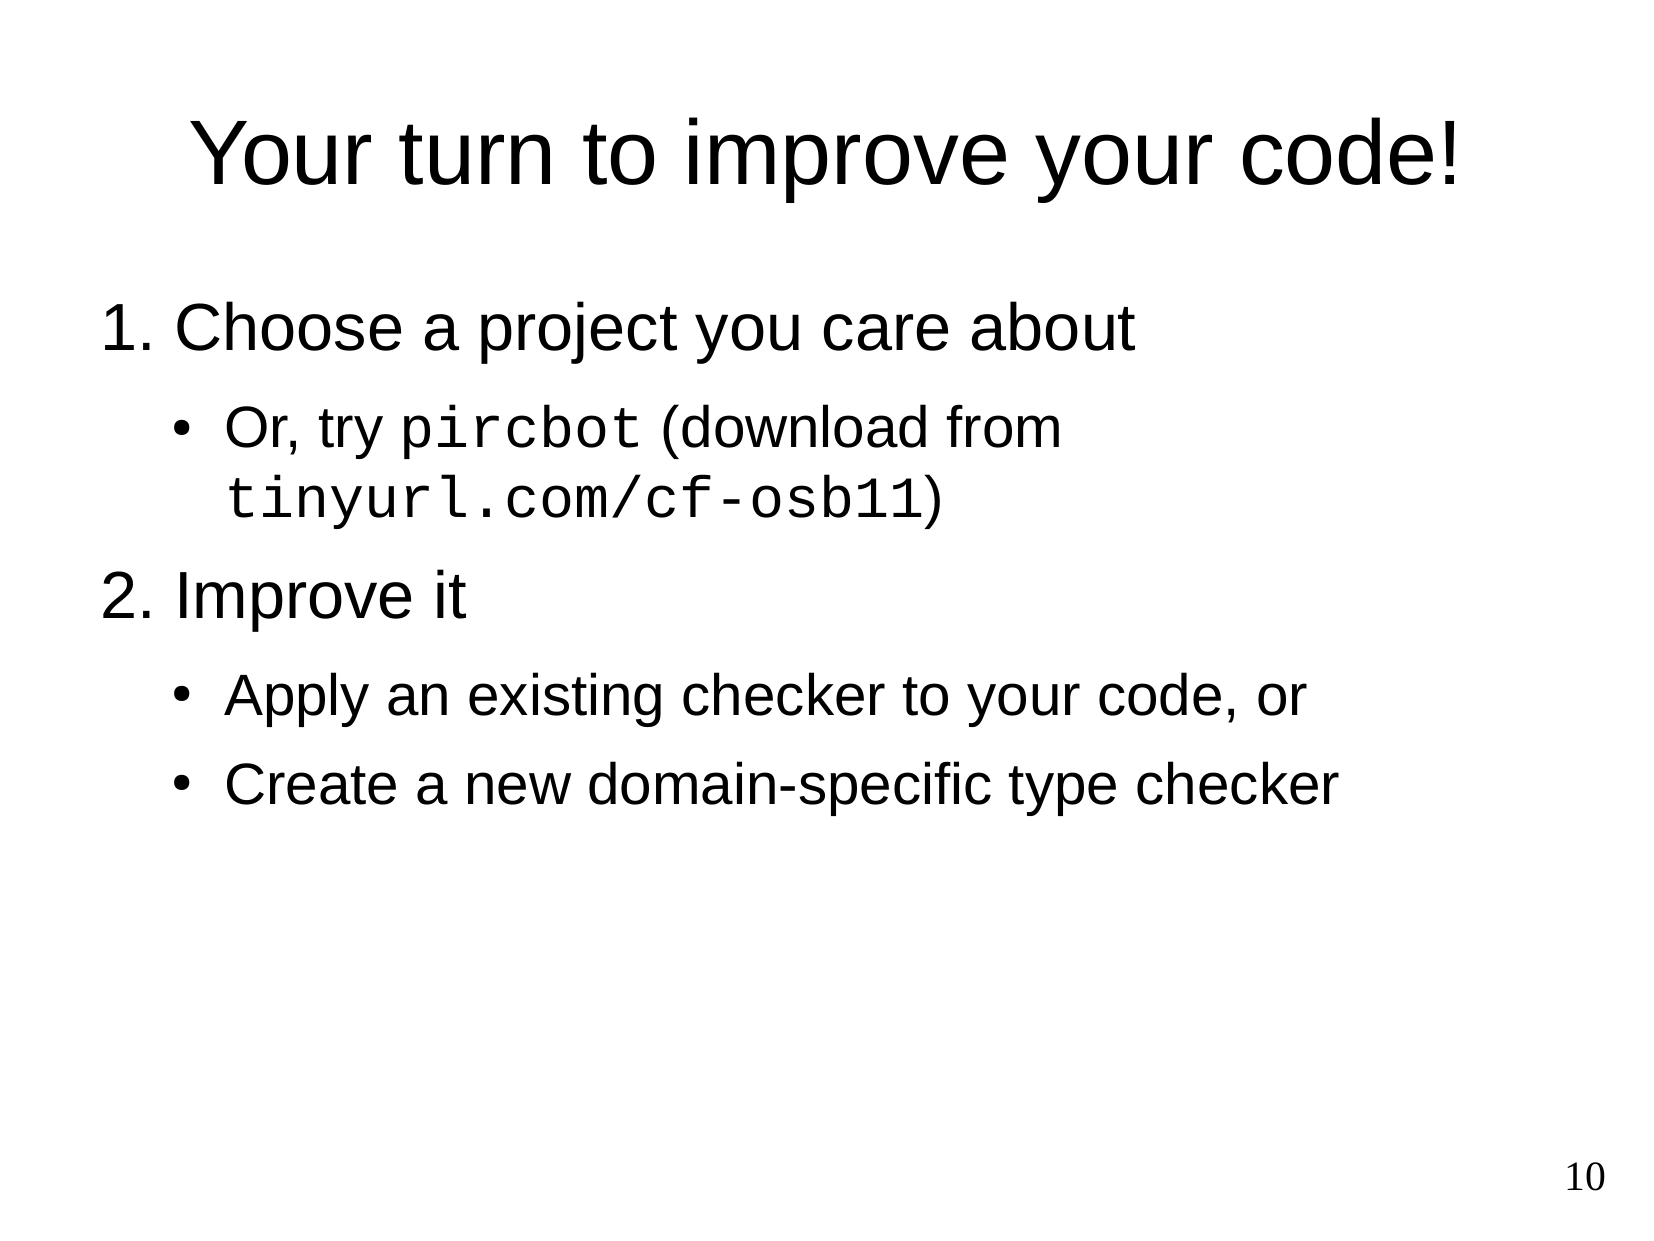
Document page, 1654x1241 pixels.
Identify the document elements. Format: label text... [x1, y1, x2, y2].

title Your turn to improve your code! [82, 56, 1571, 250]
list Choose a project you care about Or, try pircbot (download from tinyurl.com/cf-osb11) Improve it Apply an existing checker to your code, or Create a new domain-specific type checker [82, 290, 1571, 1094]
